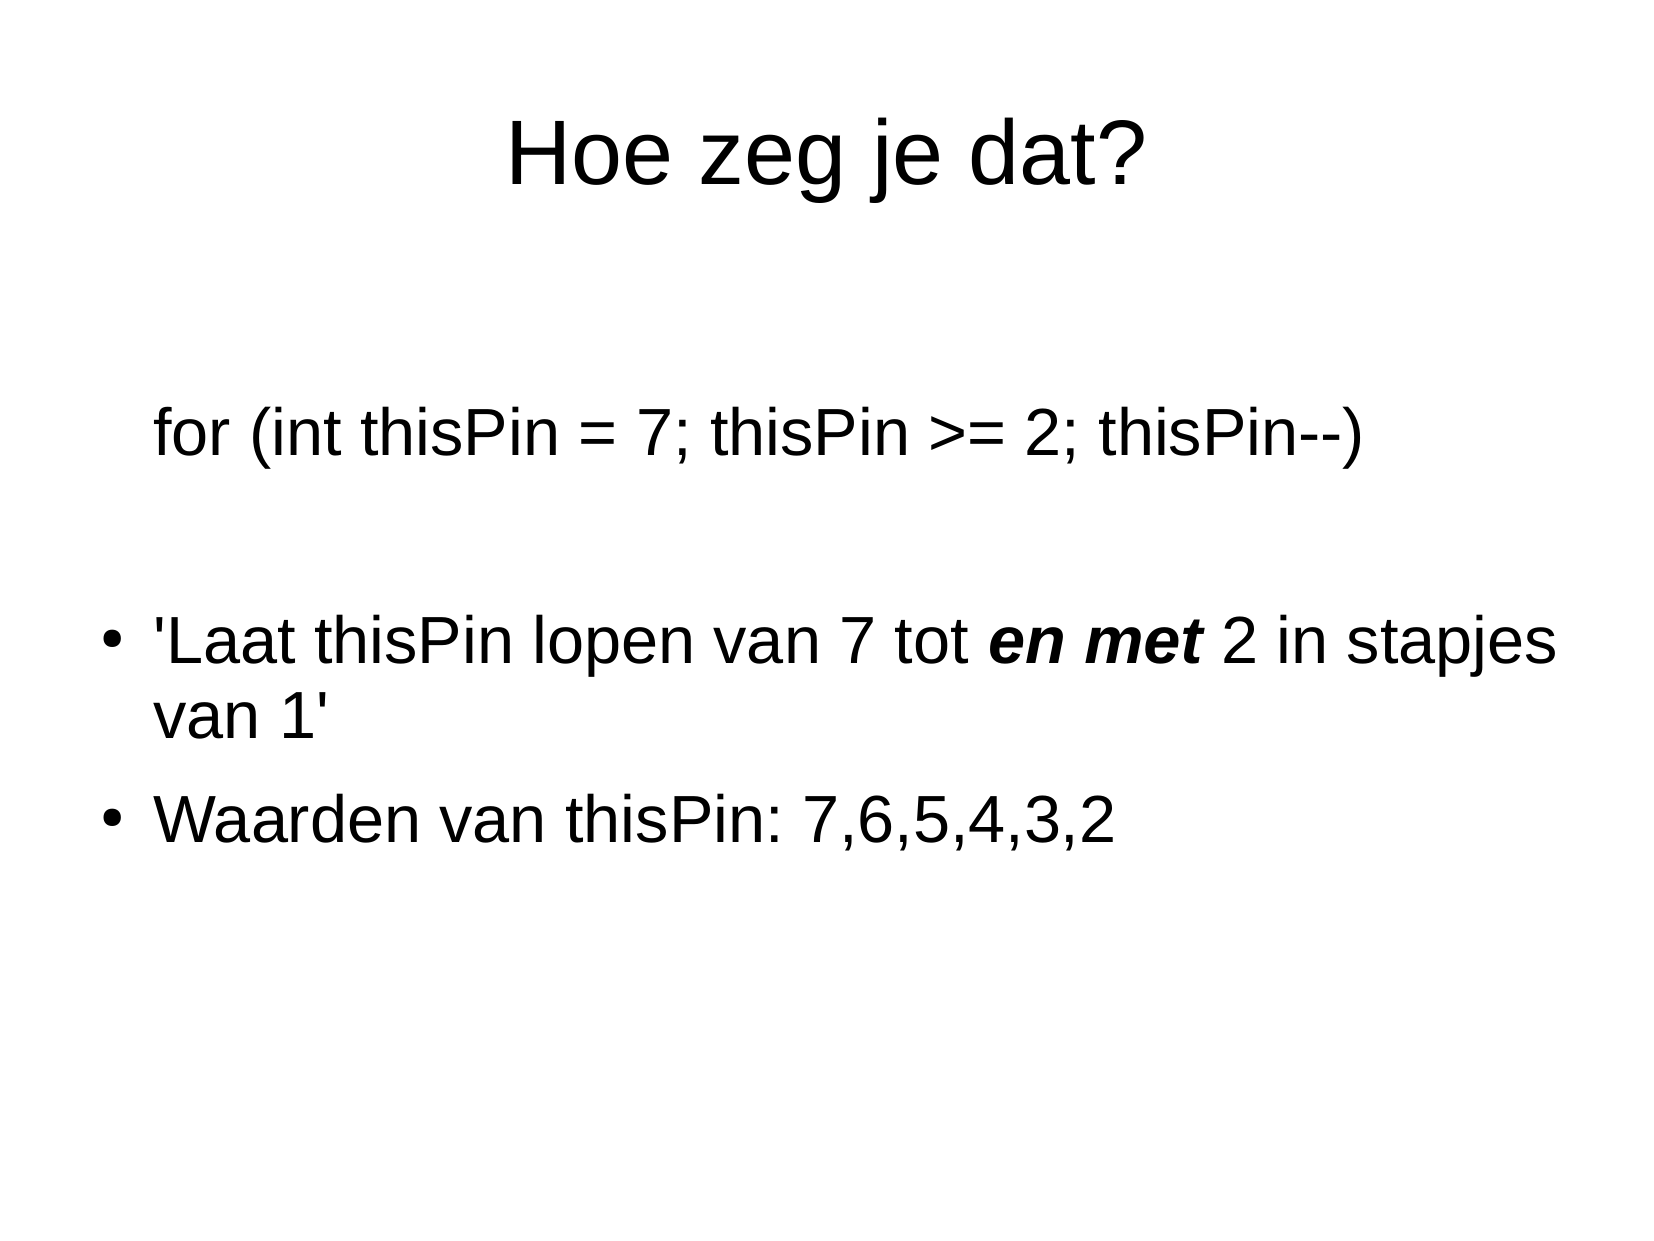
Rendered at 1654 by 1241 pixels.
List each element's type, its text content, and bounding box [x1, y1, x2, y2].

list for (int thisPin = 7; thisPin >= 2; thisPin--) 'Laat thisPin lopen van 7 tot en met 2 in stapjes van 1' Waarden van thisPin: 7,6,5,4,3,2 [82, 290, 1571, 1010]
title Hoe zeg je dat? [82, 49, 1571, 257]
